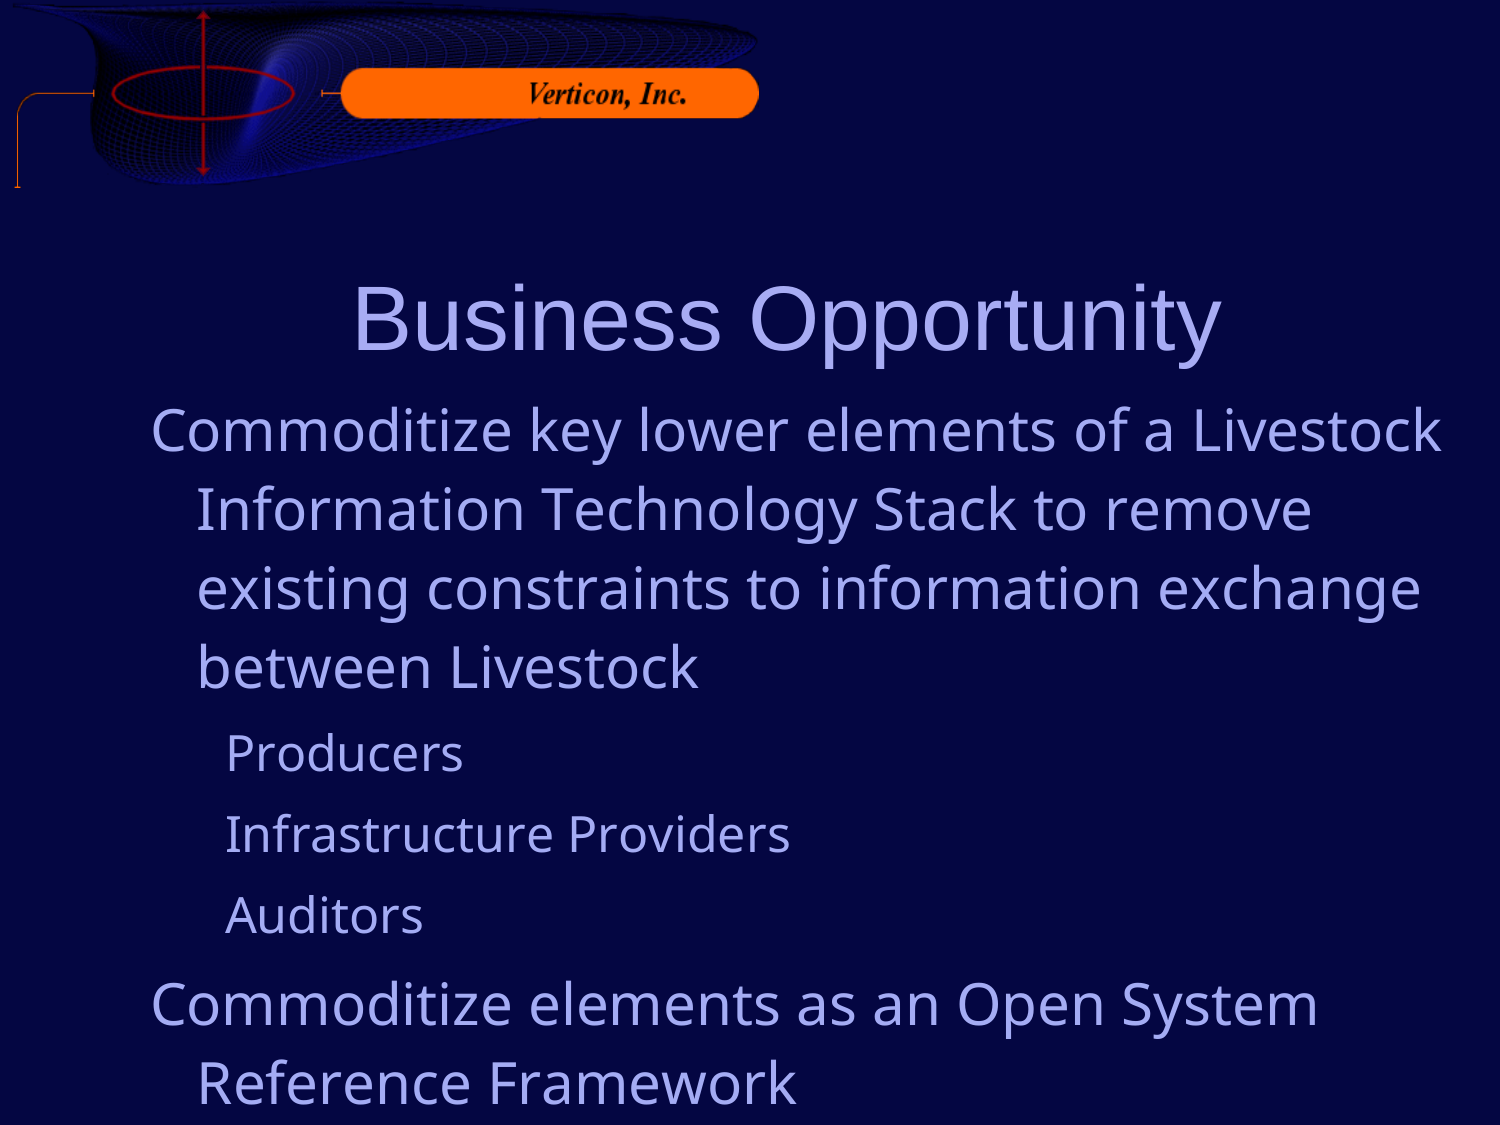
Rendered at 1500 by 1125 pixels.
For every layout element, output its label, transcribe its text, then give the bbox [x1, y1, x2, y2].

picture [8, 0, 759, 188]
list Commoditize key lower elements of a Livestock Information Technology Stack to remove existing constraints to information exchange between Livestock Producers Infrastructure Providers Auditors Commoditize elements as an Open System Reference Framework [75, 388, 1463, 1048]
title Business Opportunity [112, 232, 1463, 388]
